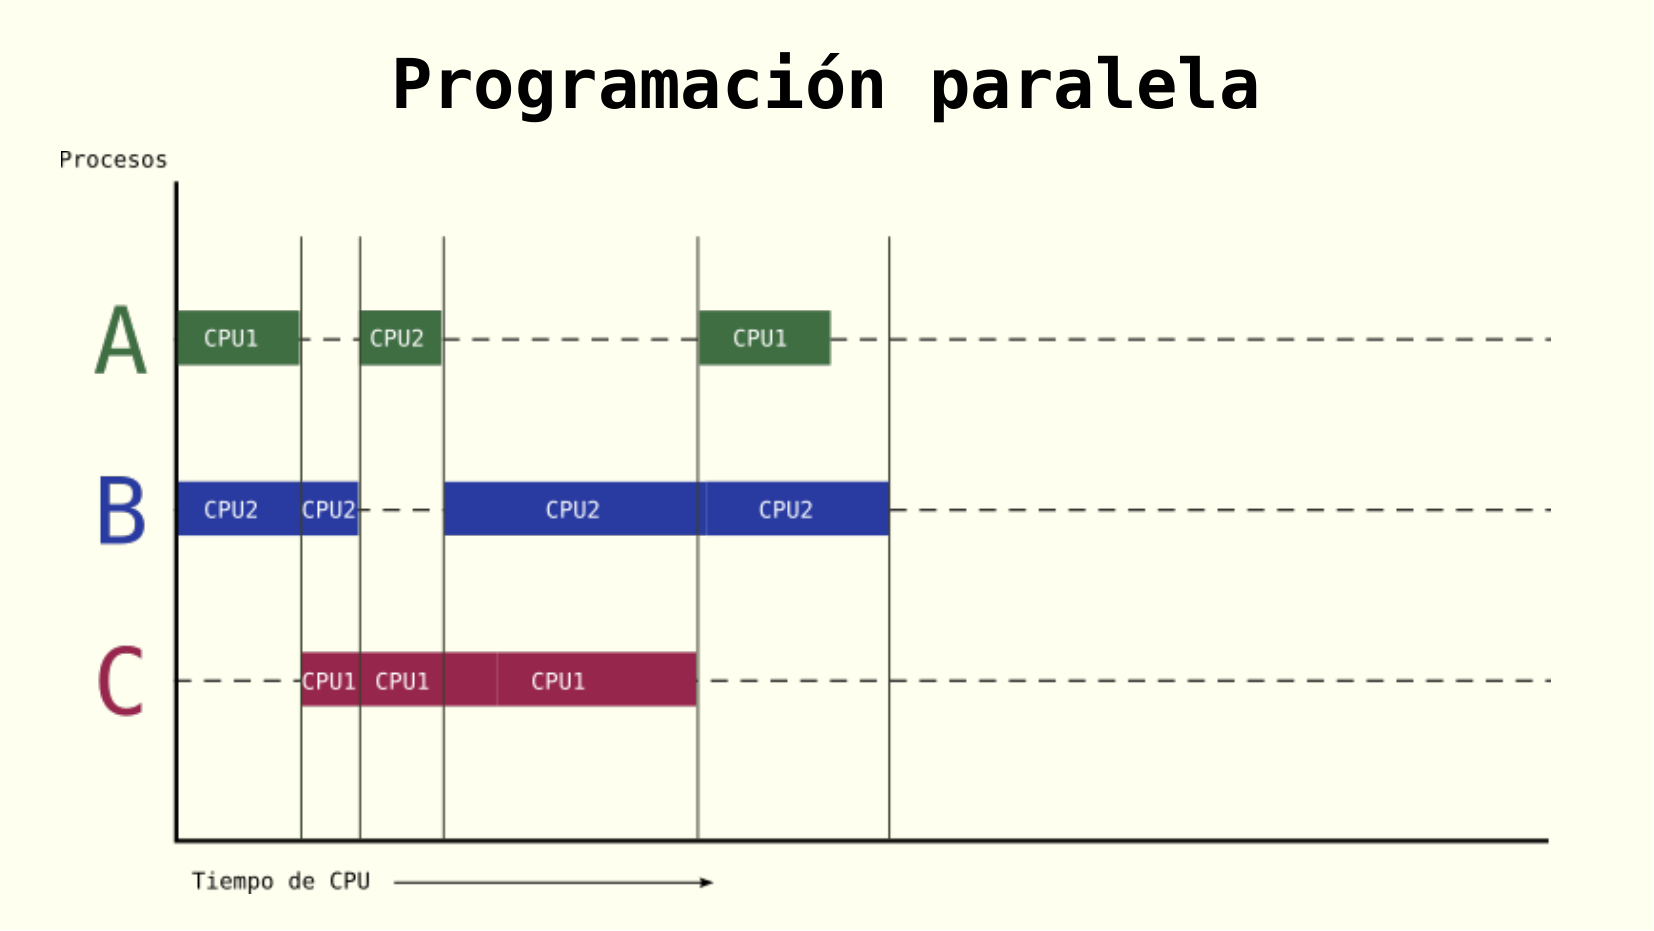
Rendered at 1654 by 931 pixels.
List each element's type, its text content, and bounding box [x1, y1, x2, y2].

title Programación paralela [82, 7, 1571, 163]
picture [61, 151, 1551, 894]
